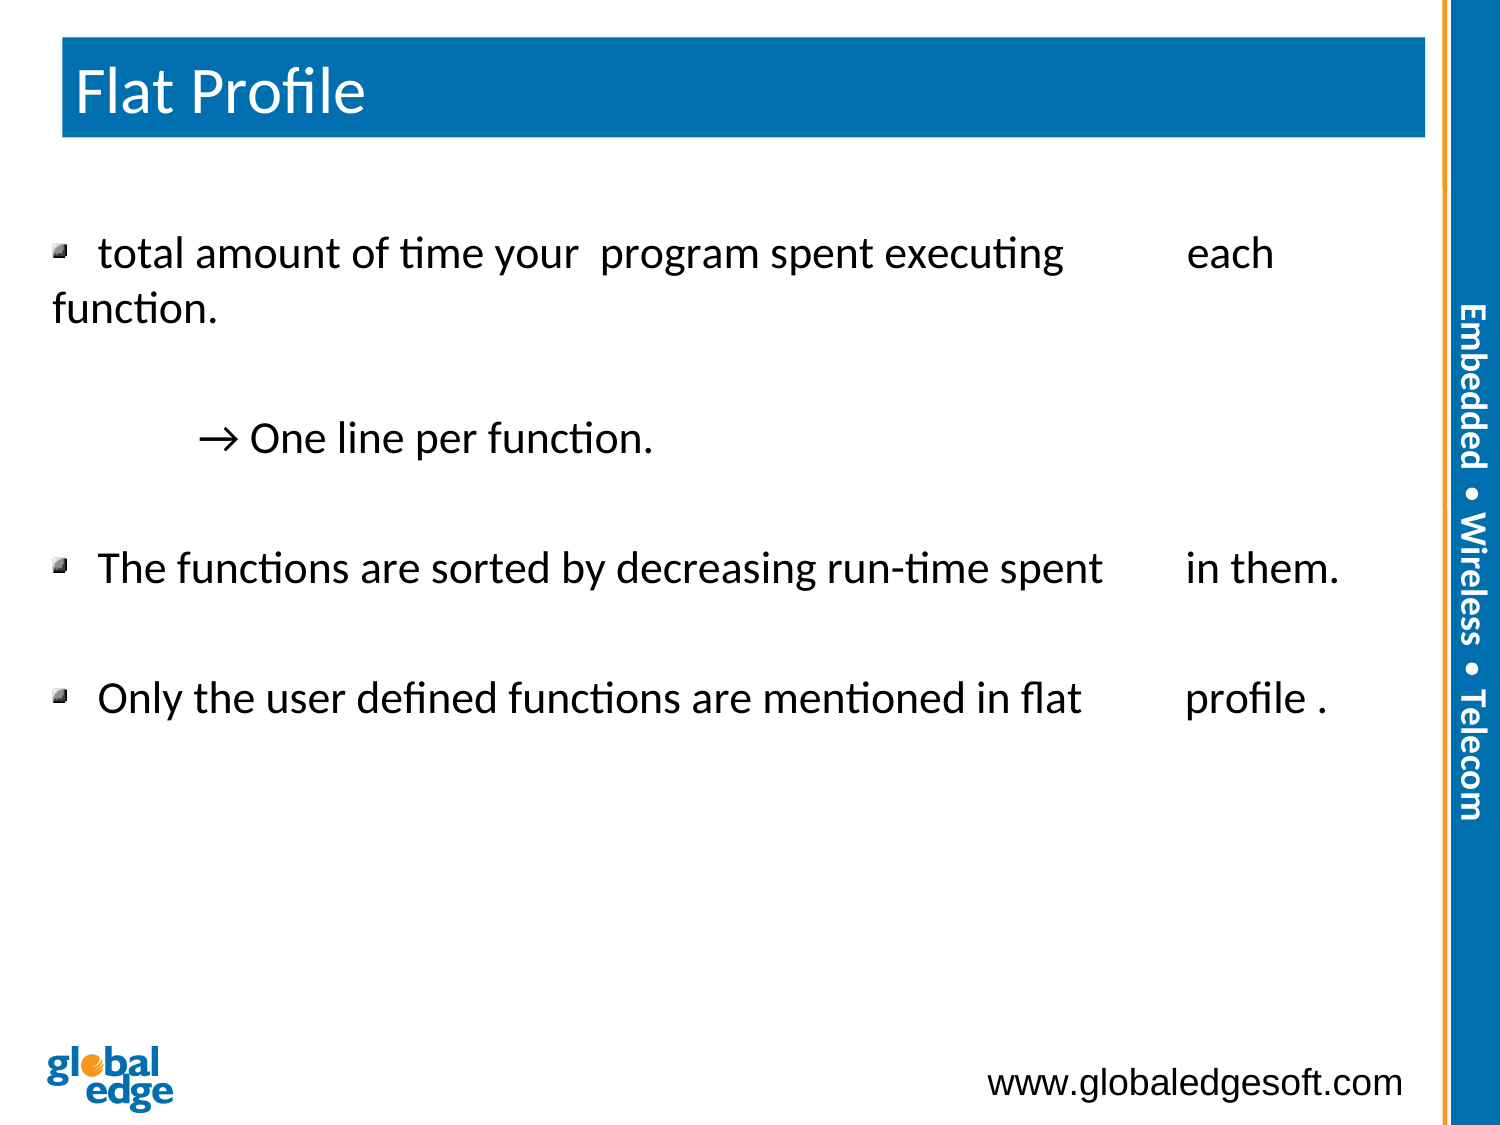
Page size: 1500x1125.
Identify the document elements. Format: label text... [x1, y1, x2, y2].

list total amount of time your program spent executing each function. → One line per function. The functions are sorted by decreasing run-time spent in them. Only the user defined functions are mentioned in flat profile . [37, 149, 1426, 1026]
picture [34, 1034, 185, 1125]
title Flat Profile [75, 0, 1426, 149]
